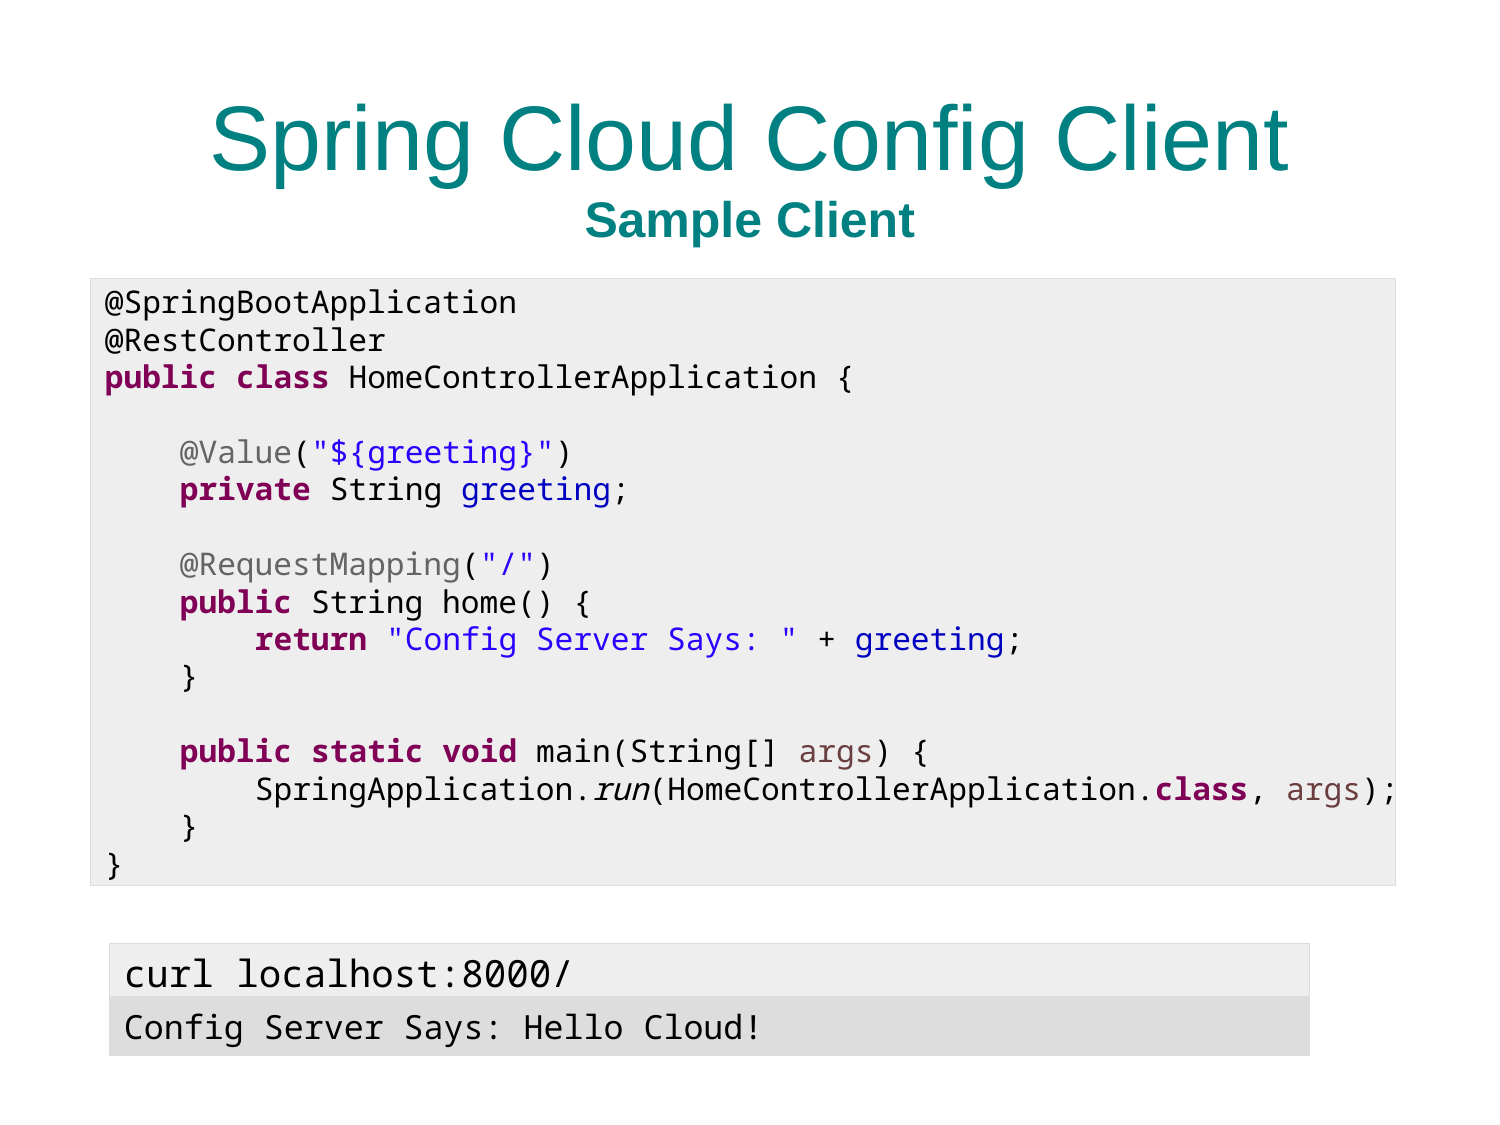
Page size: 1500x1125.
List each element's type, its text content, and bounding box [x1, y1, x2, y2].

text_box @SpringBootApplication @RestController public class HomeControllerApplication { @Value("${greeting}") private String greeting; @RequestMapping("/") public String home() { return "Config Server Says: " + greeting; } public static void main(String[] args) { SpringApplication.run(HomeControllerApplication.class, args); } } [90, 278, 1396, 886]
title Spring Cloud Config Client [75, 44, 1425, 180]
text_box curl localhost:8000/ [109, 943, 1310, 996]
text_box Sample Client [0, 180, 1500, 255]
text_box Config Server Says: Hello Cloud! [109, 996, 1310, 1056]
